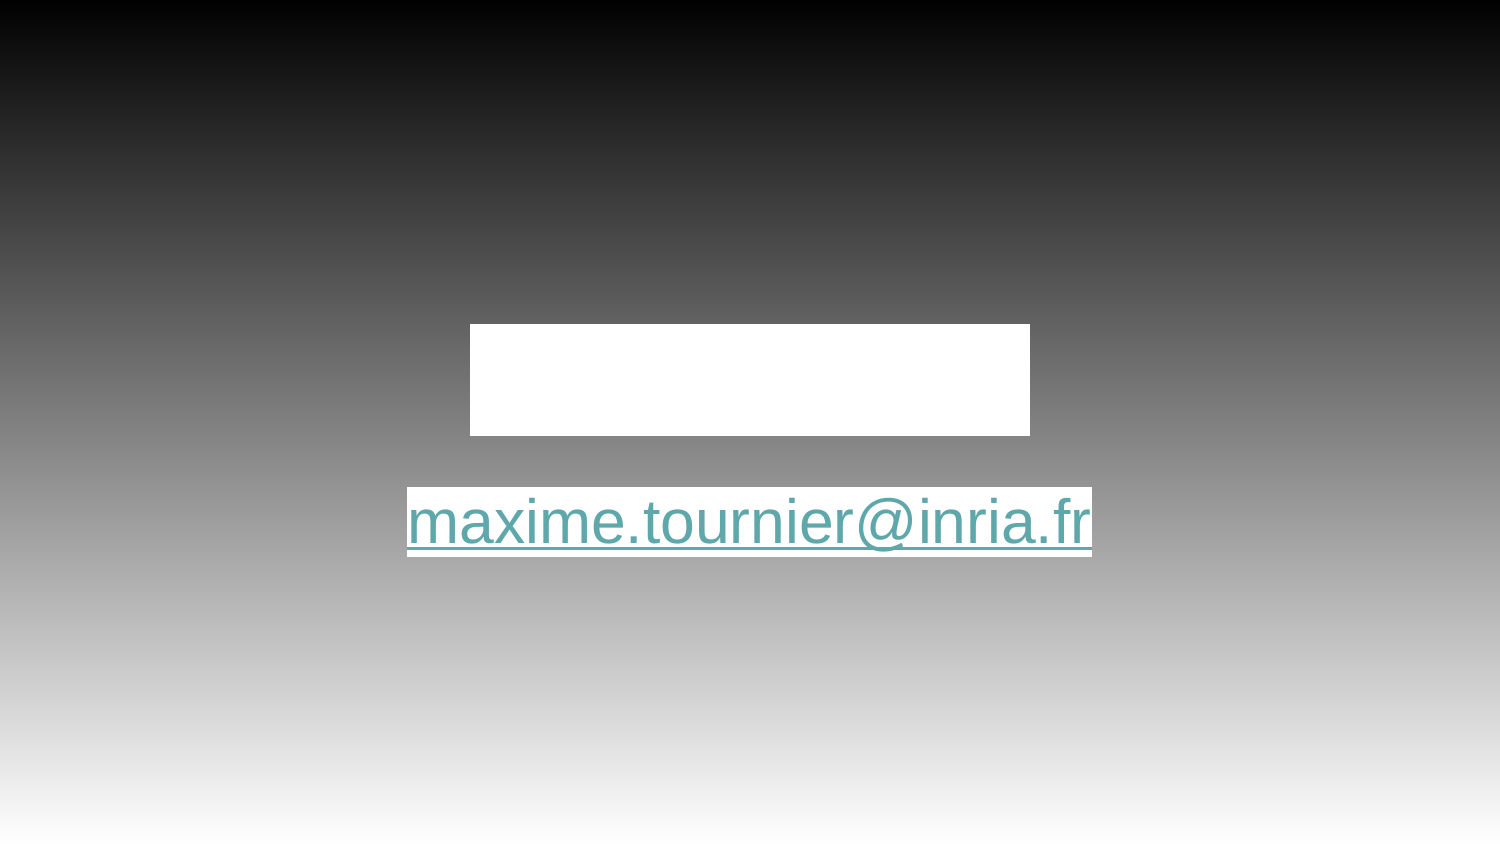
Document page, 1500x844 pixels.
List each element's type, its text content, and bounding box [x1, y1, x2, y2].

title Thank you ! [112, 259, 1388, 450]
subtitle maxime.tournier@inria.fr [112, 465, 1388, 595]
